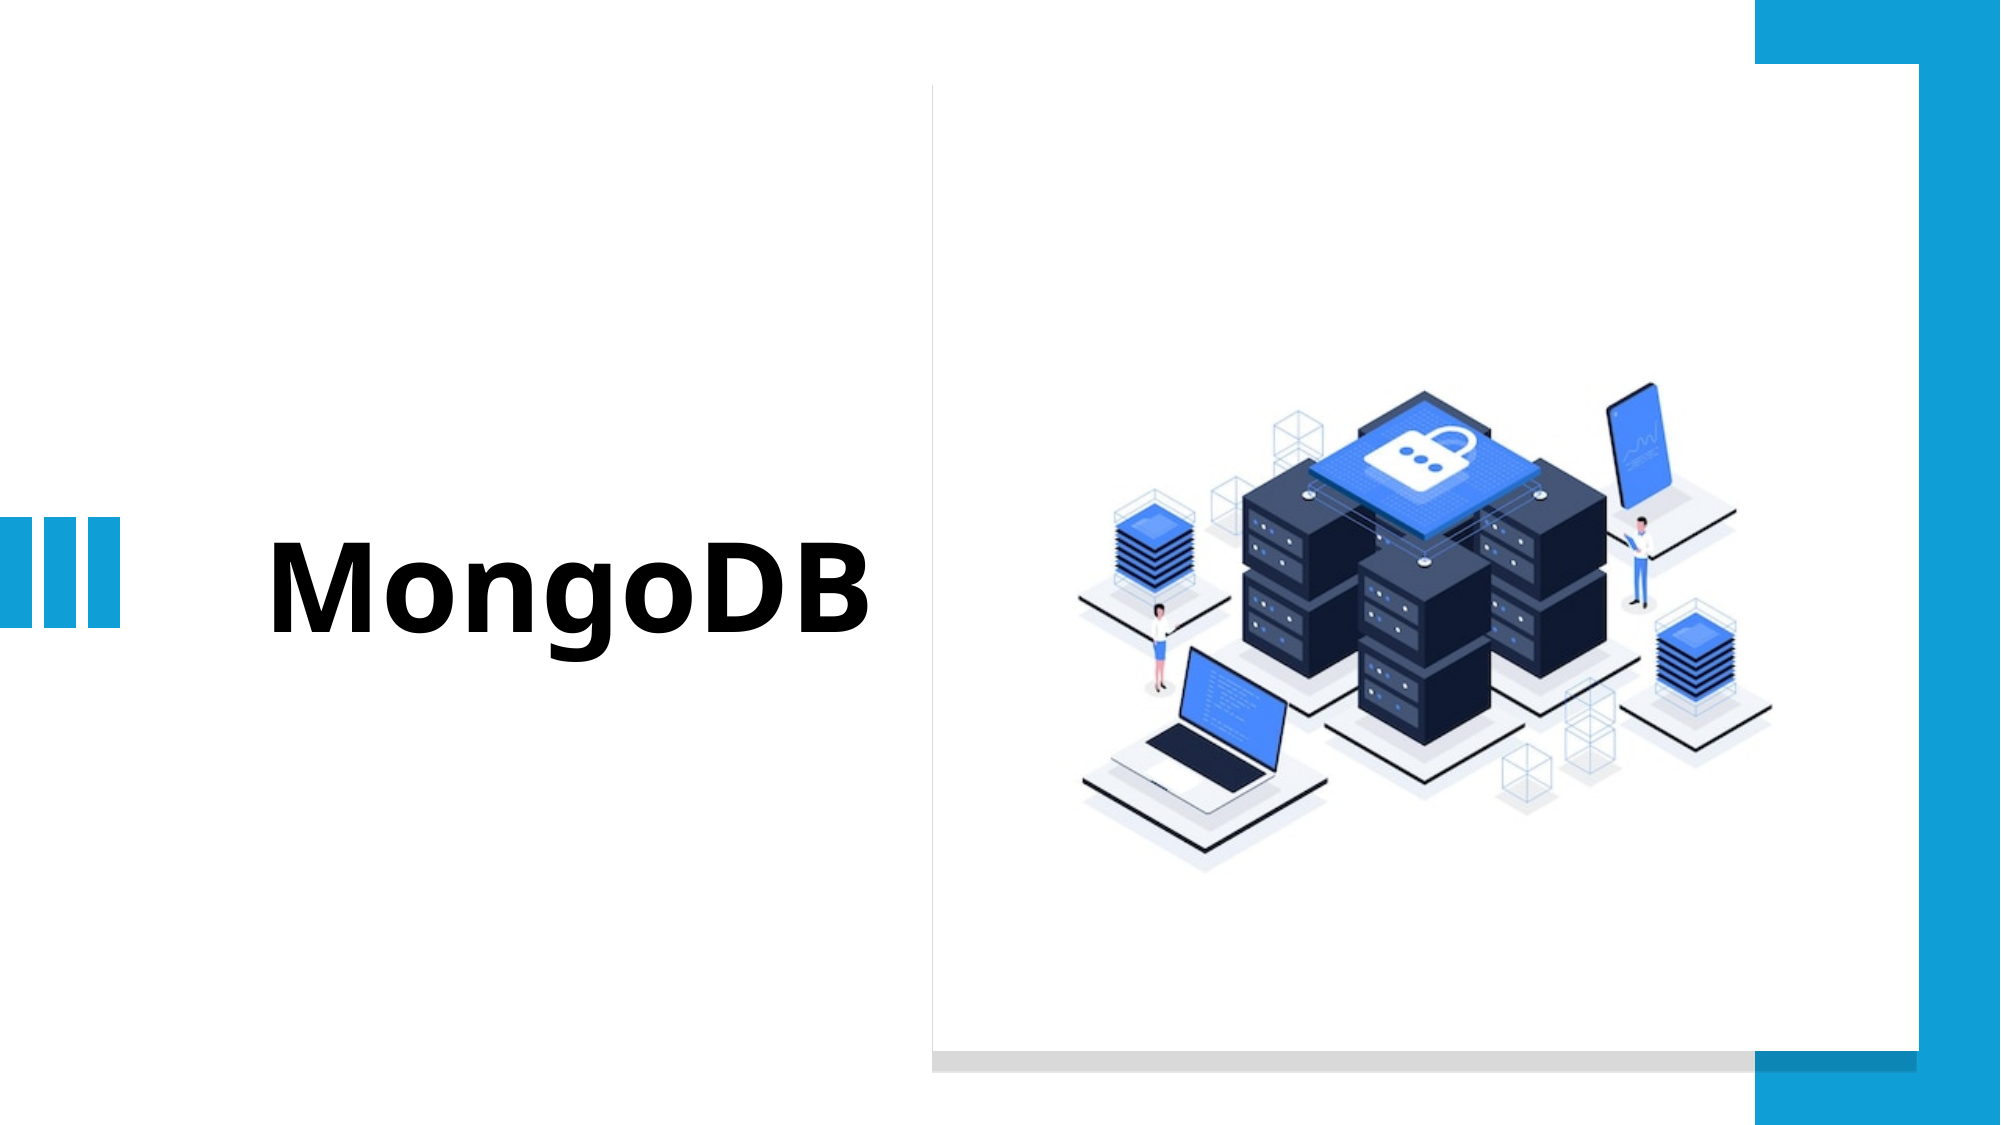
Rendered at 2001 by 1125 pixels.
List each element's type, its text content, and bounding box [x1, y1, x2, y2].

title MongoDB [248, 517, 911, 910]
text_box [0, 0, 2000, 1125]
picture [936, 260, 1915, 996]
